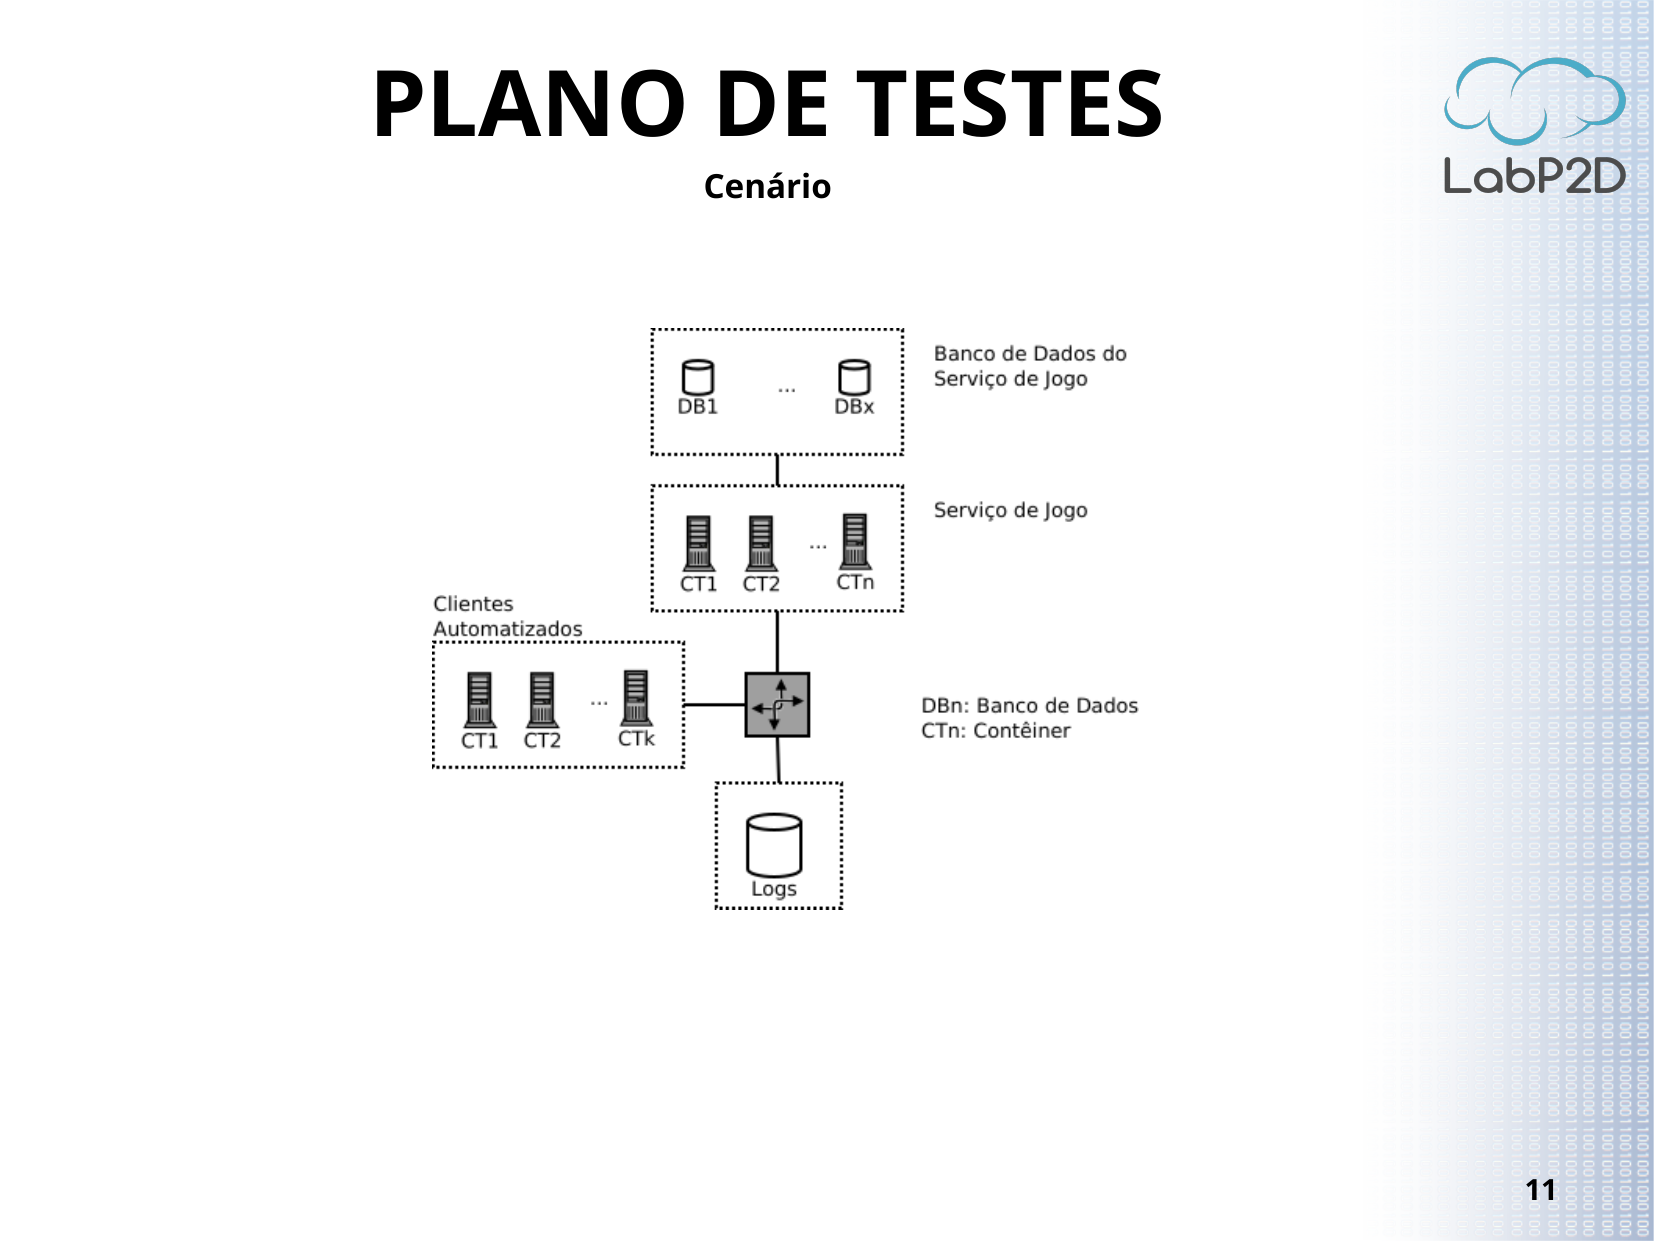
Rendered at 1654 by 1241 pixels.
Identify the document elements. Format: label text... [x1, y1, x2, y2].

picture [1360, 1, 1654, 1240]
picture [432, 328, 1139, 910]
title PLANO DE TESTES Cenário [82, 19, 1453, 228]
